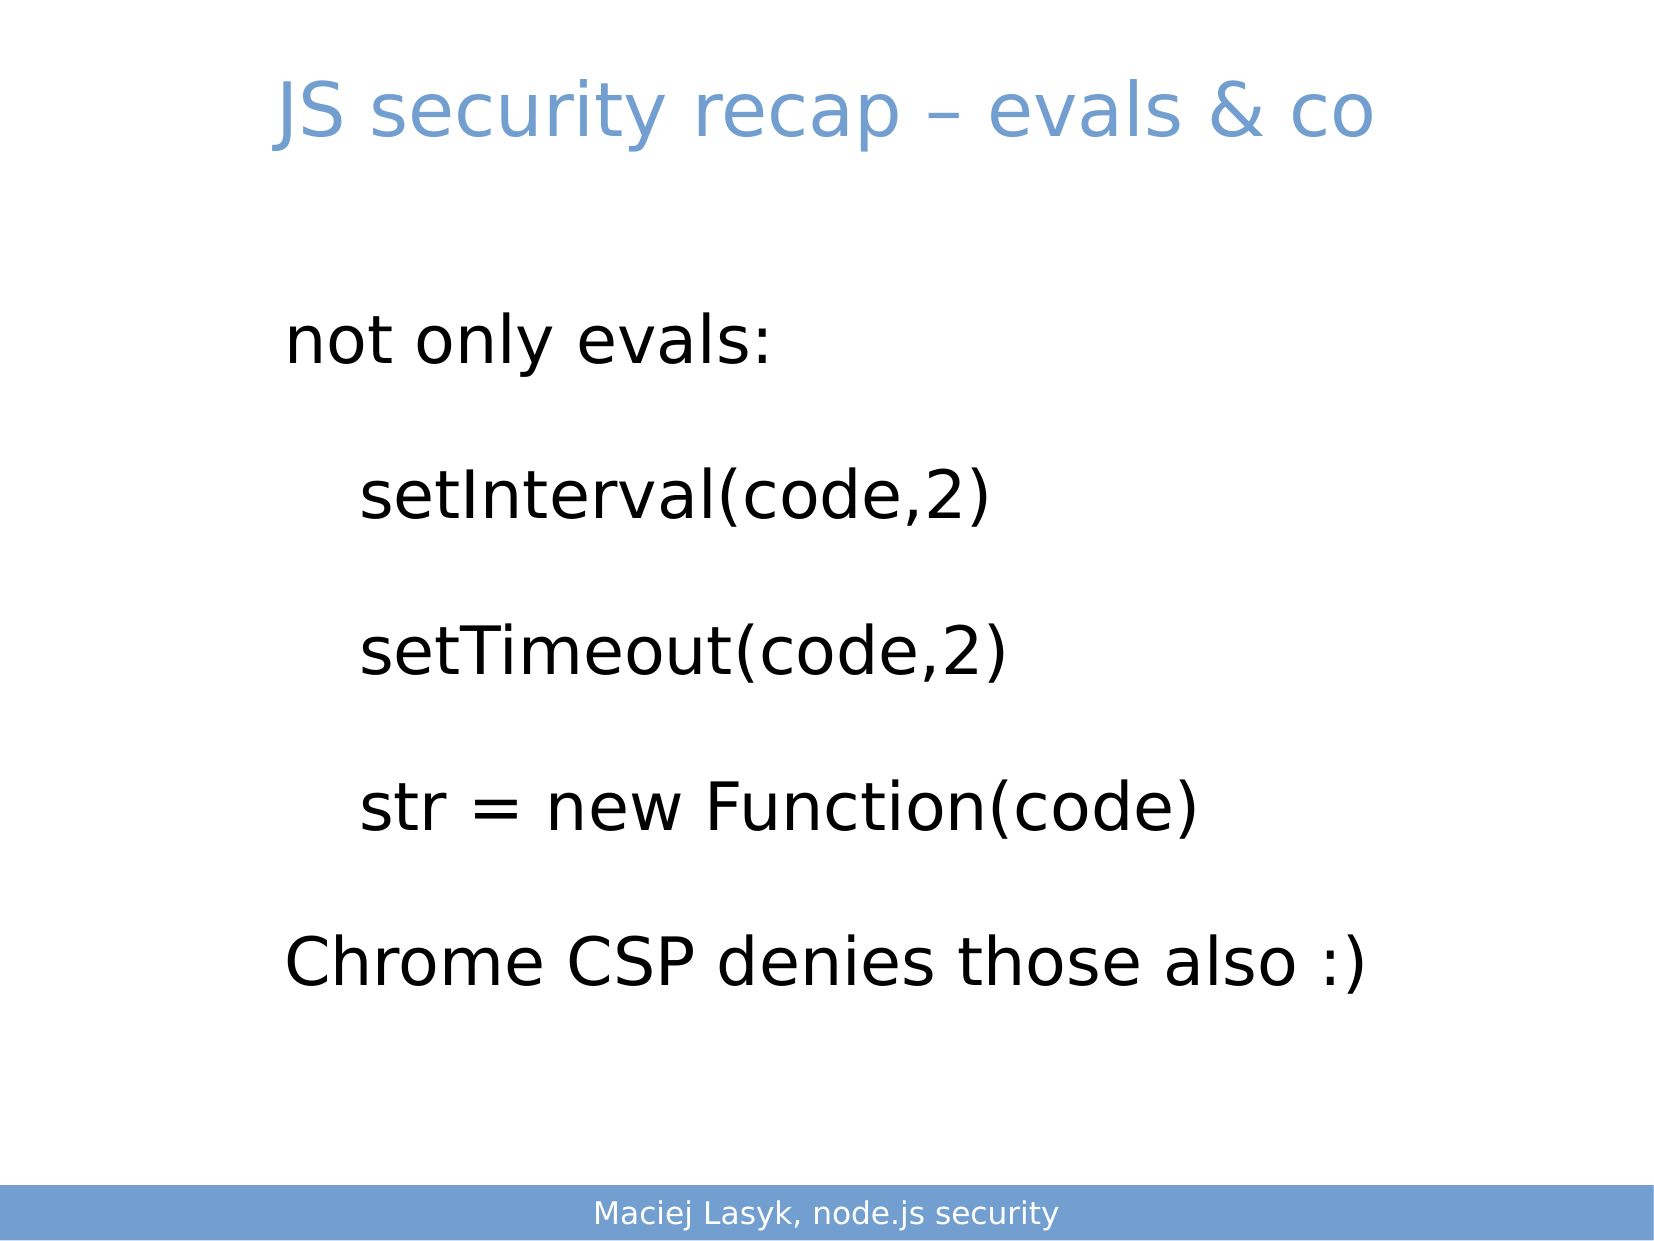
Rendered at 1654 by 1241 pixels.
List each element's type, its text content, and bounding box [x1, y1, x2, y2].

text_box not only evals: setInterval(code,2) setTimeout(code,2) str = new Function(code) Chrome CSP denies those also :) [269, 293, 1385, 1009]
text_box [0, 1185, 1654, 1241]
text_box JS security recap – evals & co [261, 60, 1393, 163]
text_box Maciej Lasyk, node.js security [578, 1188, 1076, 1240]
